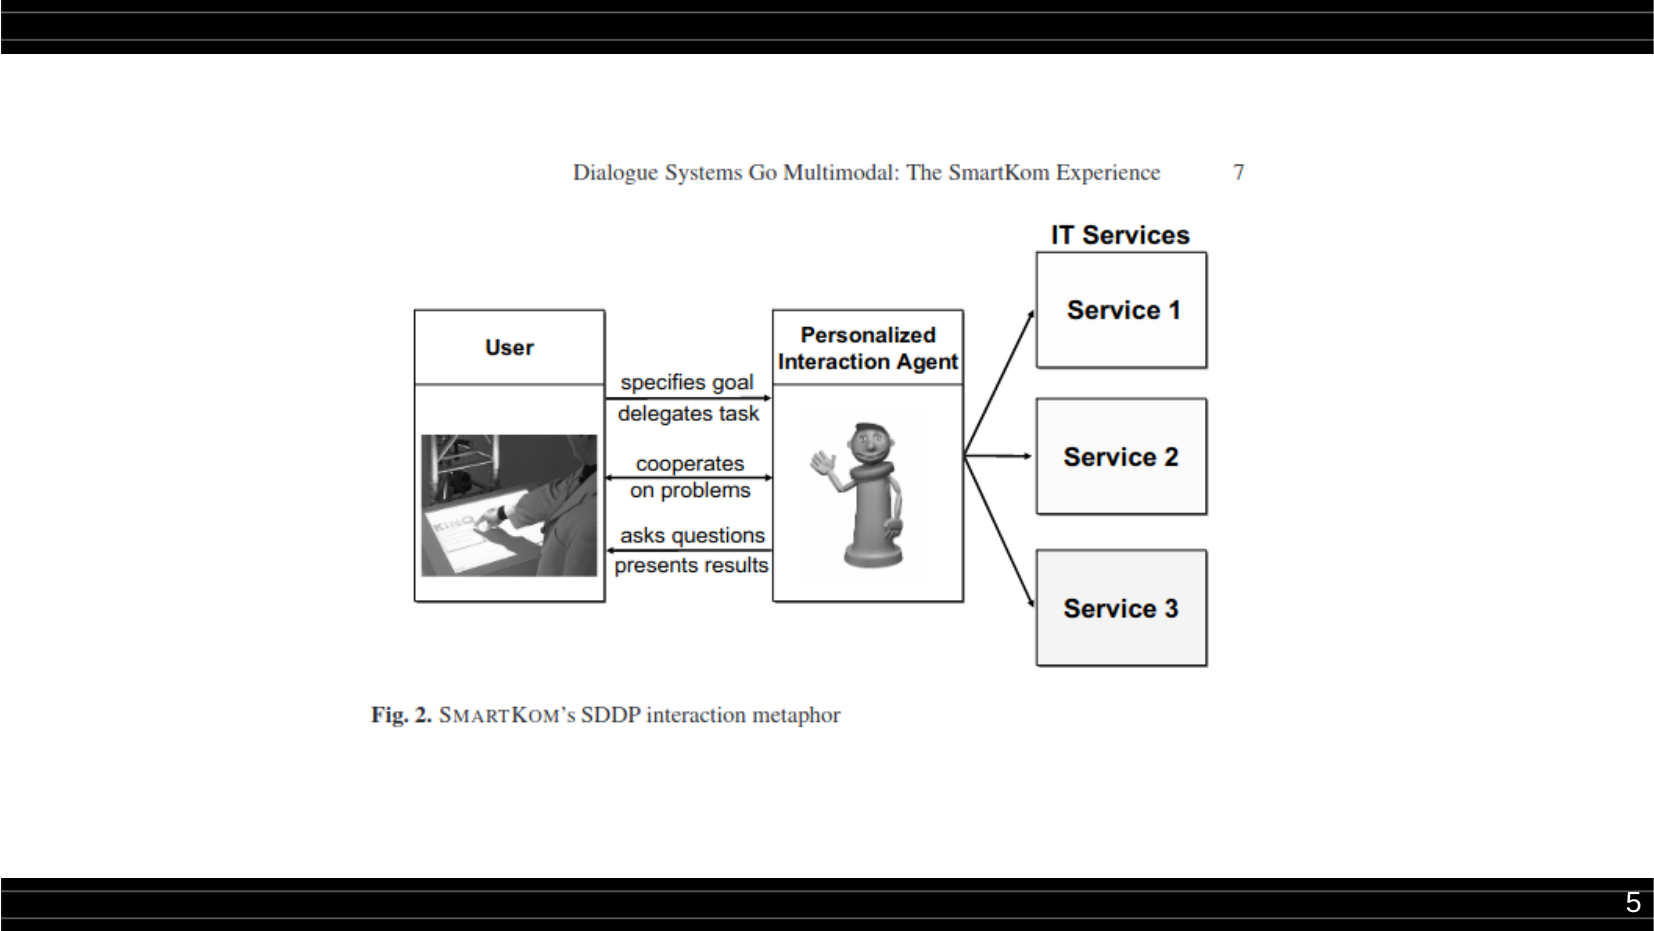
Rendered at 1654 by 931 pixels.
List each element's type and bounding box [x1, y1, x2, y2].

picture [1, 878, 1654, 931]
picture [264, 127, 1276, 758]
picture [1, 0, 1654, 54]
